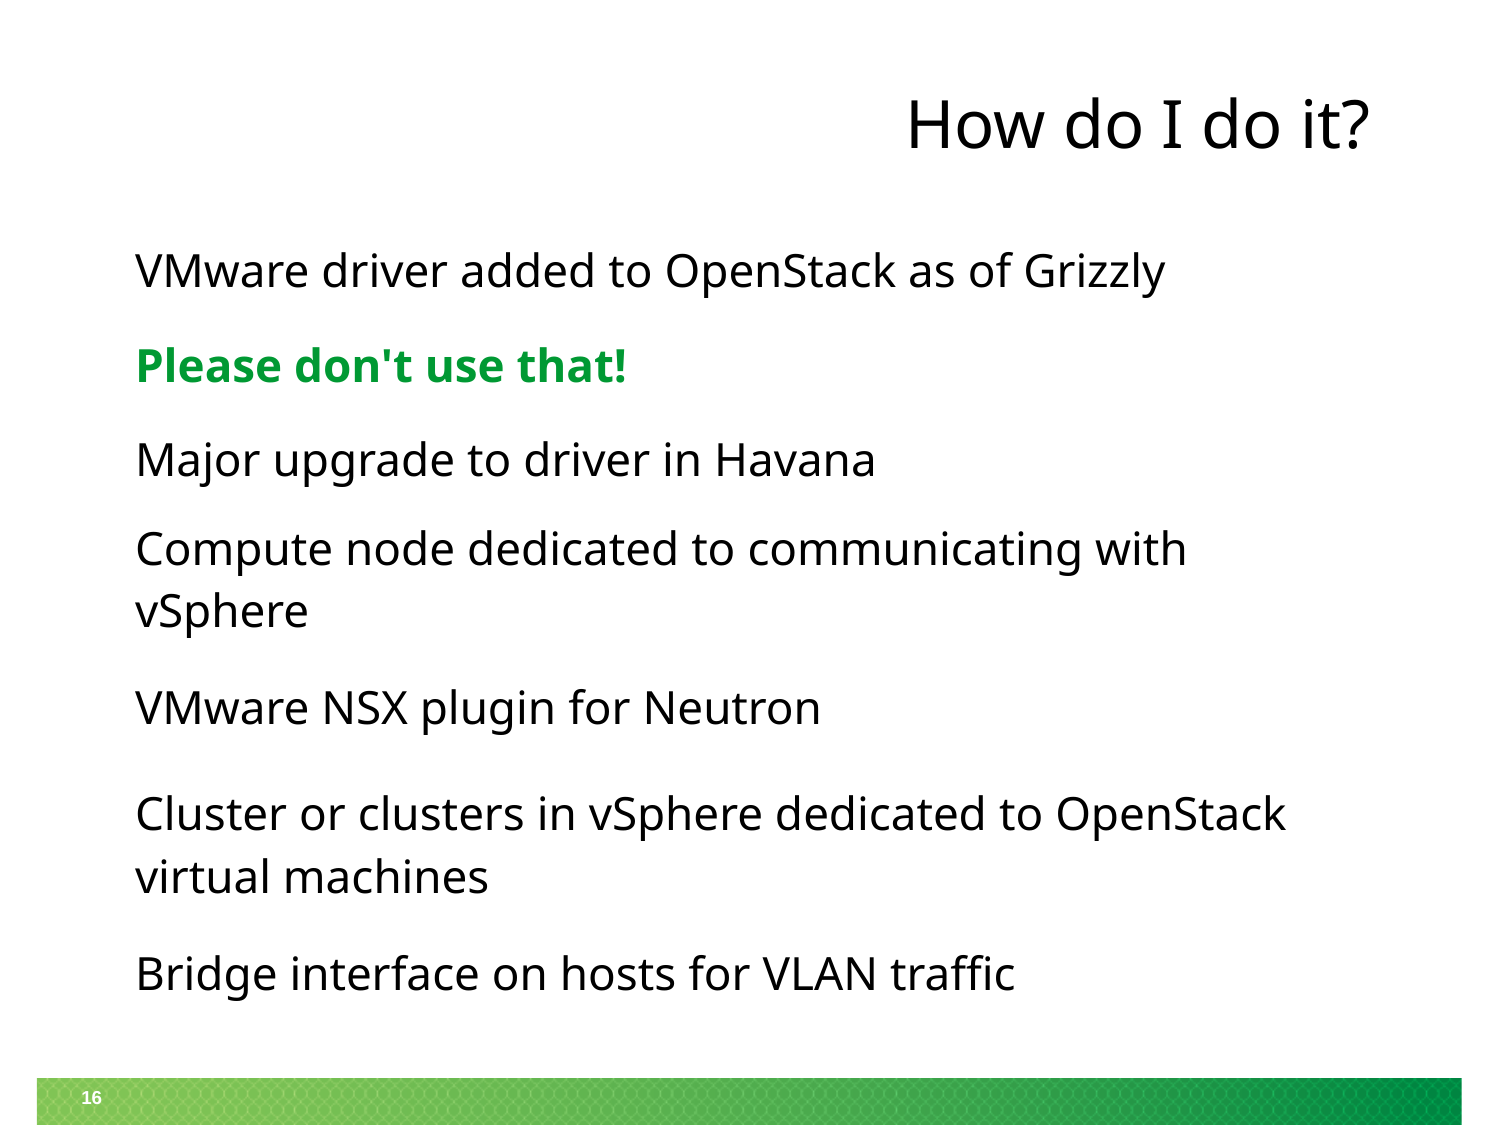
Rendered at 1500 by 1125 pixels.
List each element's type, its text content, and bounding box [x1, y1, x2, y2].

list Please don't use that! [135, 333, 1372, 425]
list Bridge interface on hosts for VLAN traffic [135, 941, 1372, 1048]
list Cluster or clusters in vSphere dedicated to OpenStack virtual machines [135, 781, 1372, 934]
list VMware NSX plugin for Neutron [135, 675, 1372, 768]
picture [36, 1078, 1462, 1125]
list Compute node dedicated to communicating with vSphere [135, 516, 1372, 668]
list Major upgrade to driver in Havana [135, 427, 1372, 505]
title How do I do it? [135, 41, 1372, 204]
list VMware driver added to OpenStack as of Grizzly [135, 238, 1372, 330]
